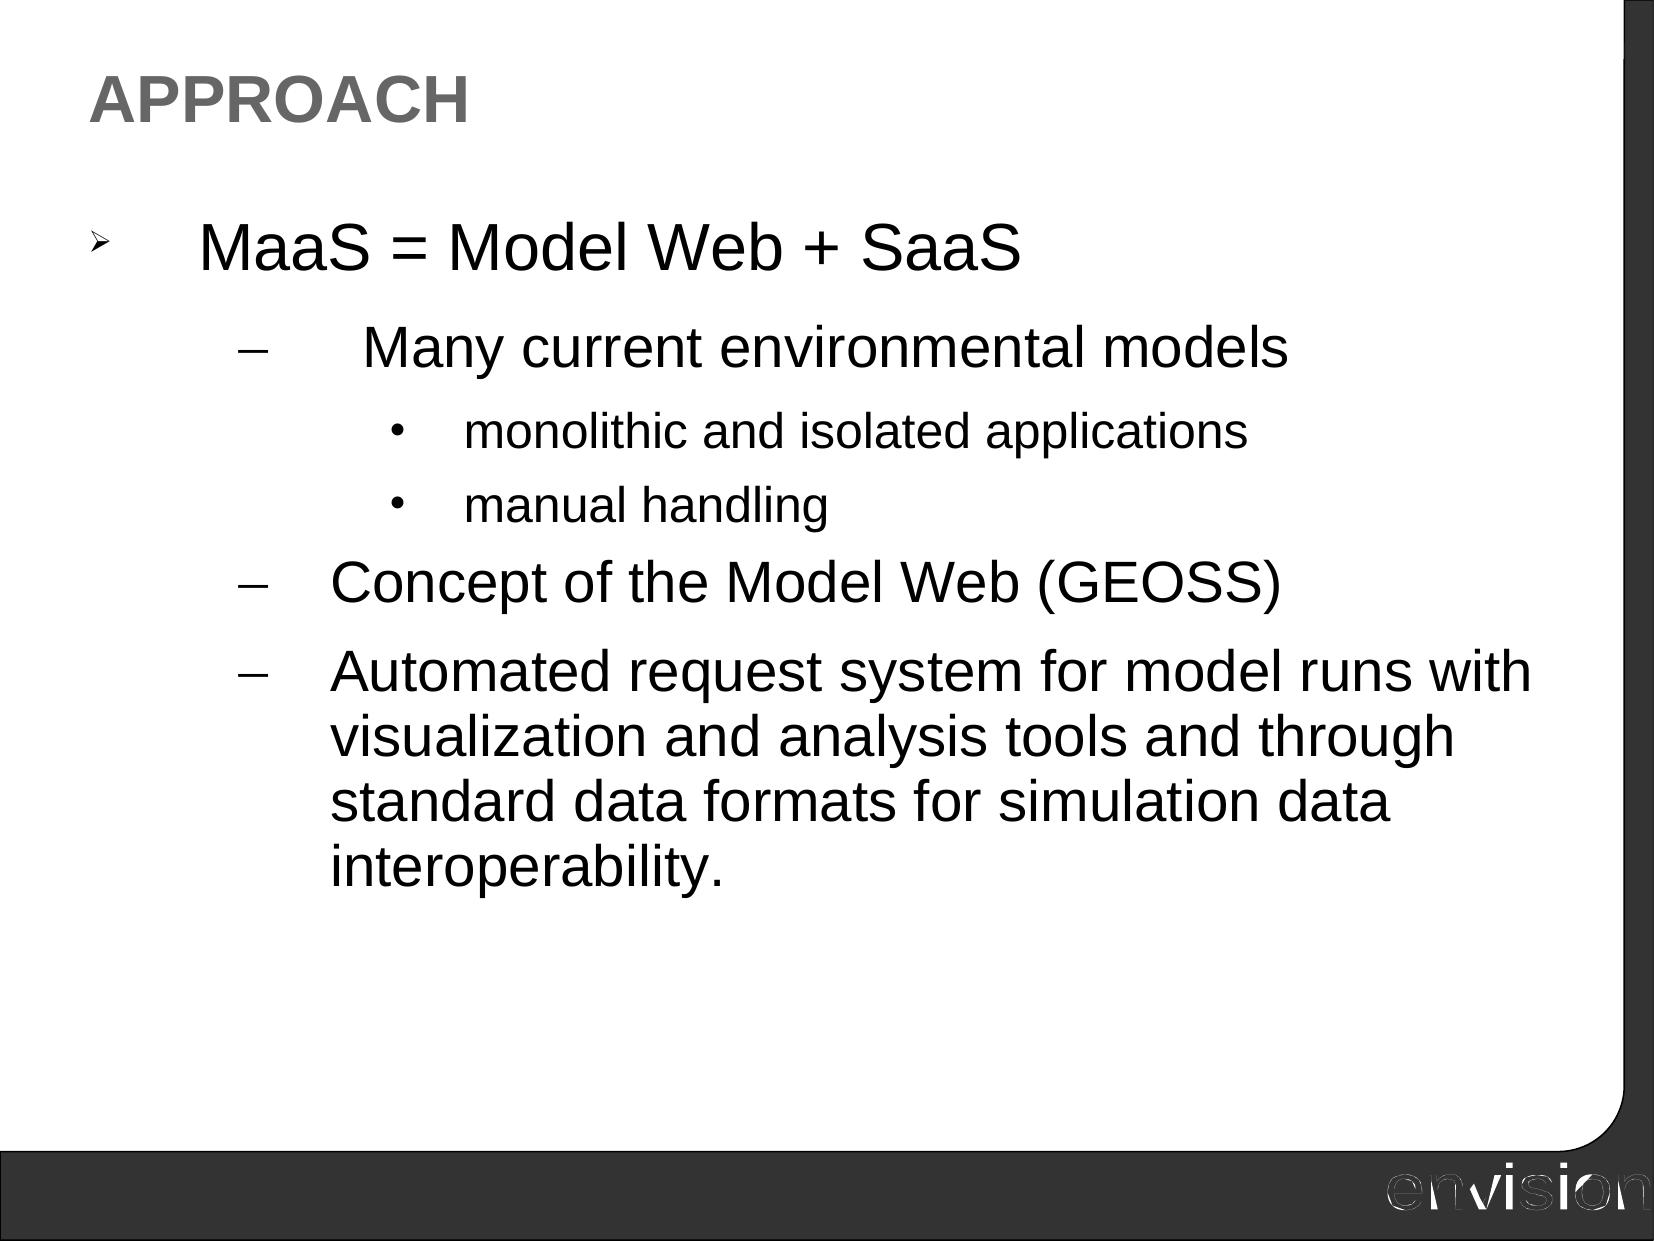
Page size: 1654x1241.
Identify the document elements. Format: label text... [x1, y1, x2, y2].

title APPROACH [88, 3, 1571, 196]
list MaaS = Model Web + SaaS Many current environmental models monolithic and isolated applications manual handling Concept of the Model Web (GEOSS) Automated request system for model runs with visualization and analysis tools and through standard data formats for simulation data interoperability. [88, 206, 1571, 1109]
